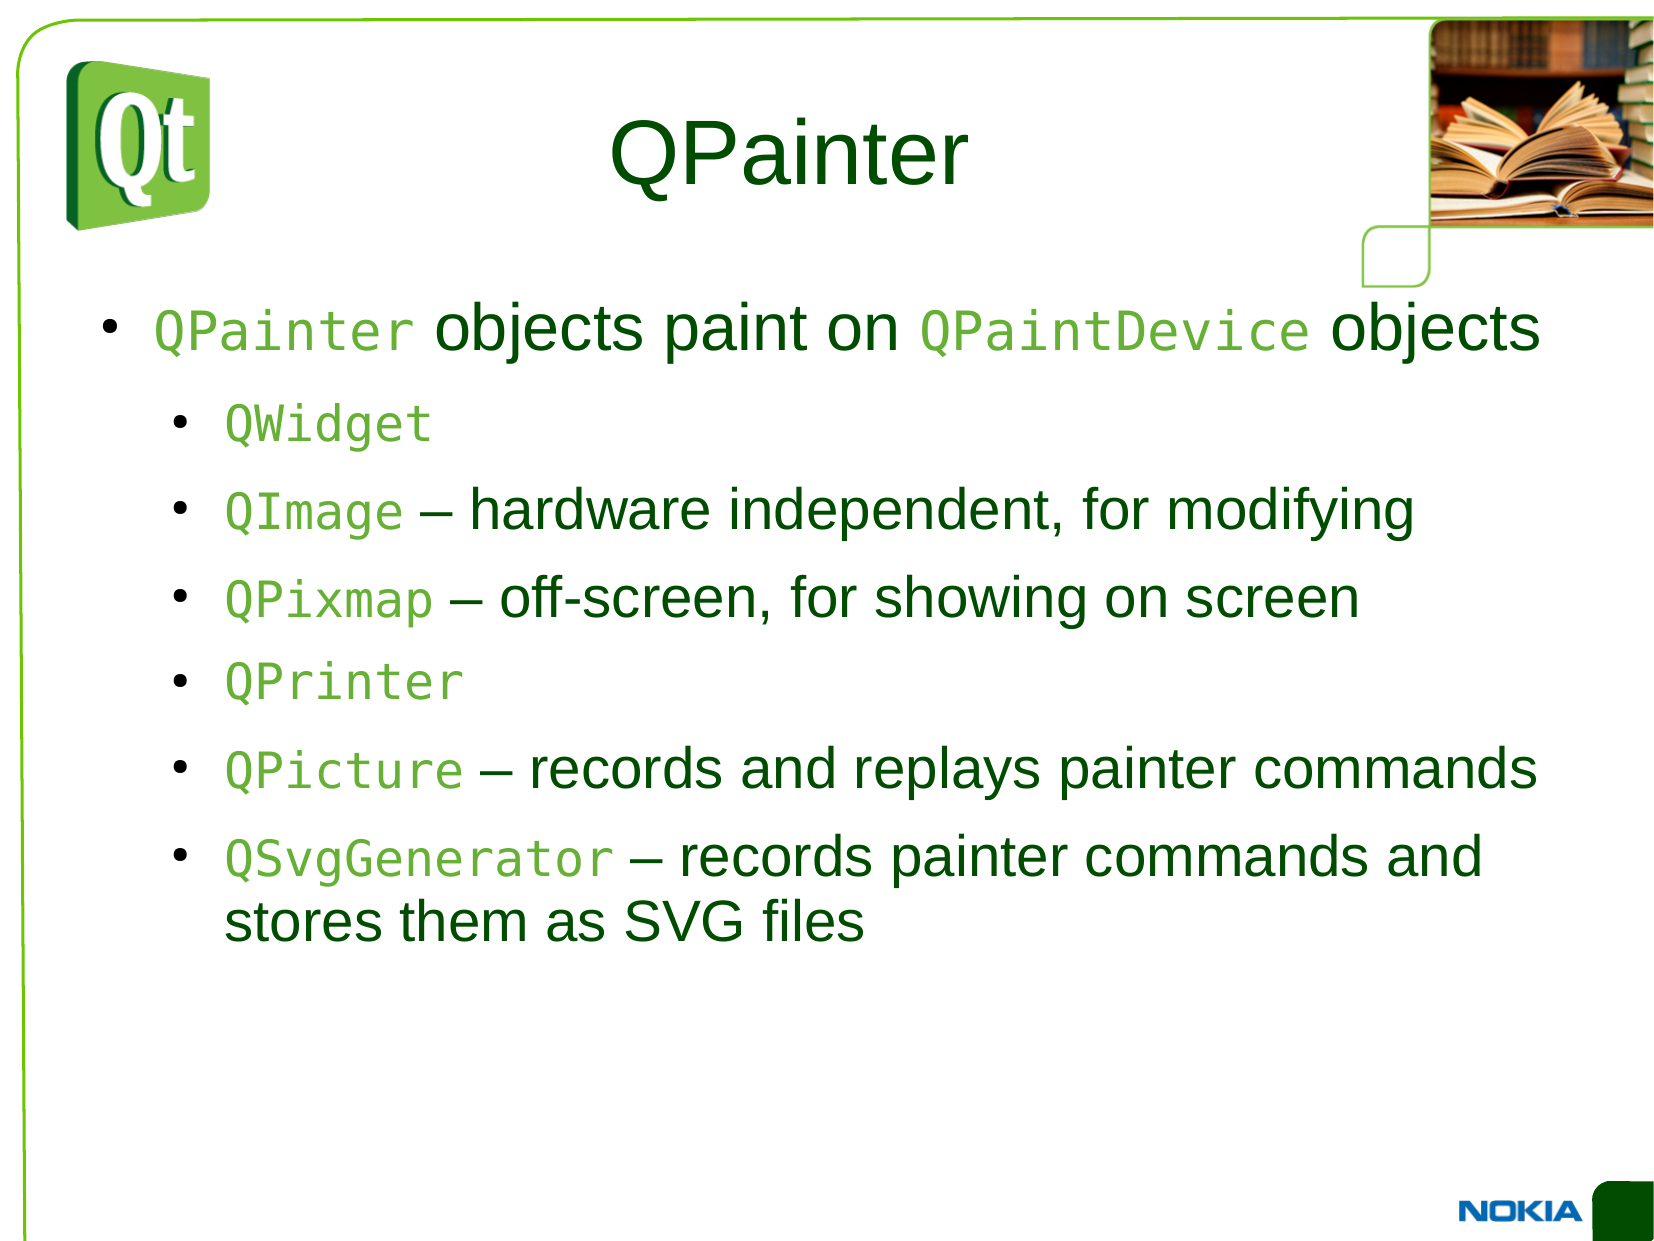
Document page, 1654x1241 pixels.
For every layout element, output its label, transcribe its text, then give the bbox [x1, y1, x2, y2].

picture [66, 61, 210, 231]
list QPainter objects paint on QPaintDevice objects QWidget QImage – hardware independent, for modifying QPixmap – off-screen, for showing on screen QPrinter QPicture – records and replays painter commands QSvgGenerator – records painter commands and stores them as SVG files [82, 290, 1571, 1094]
title QPainter [251, 49, 1327, 257]
picture [1459, 1200, 1583, 1222]
picture [1338, 7, 1654, 308]
